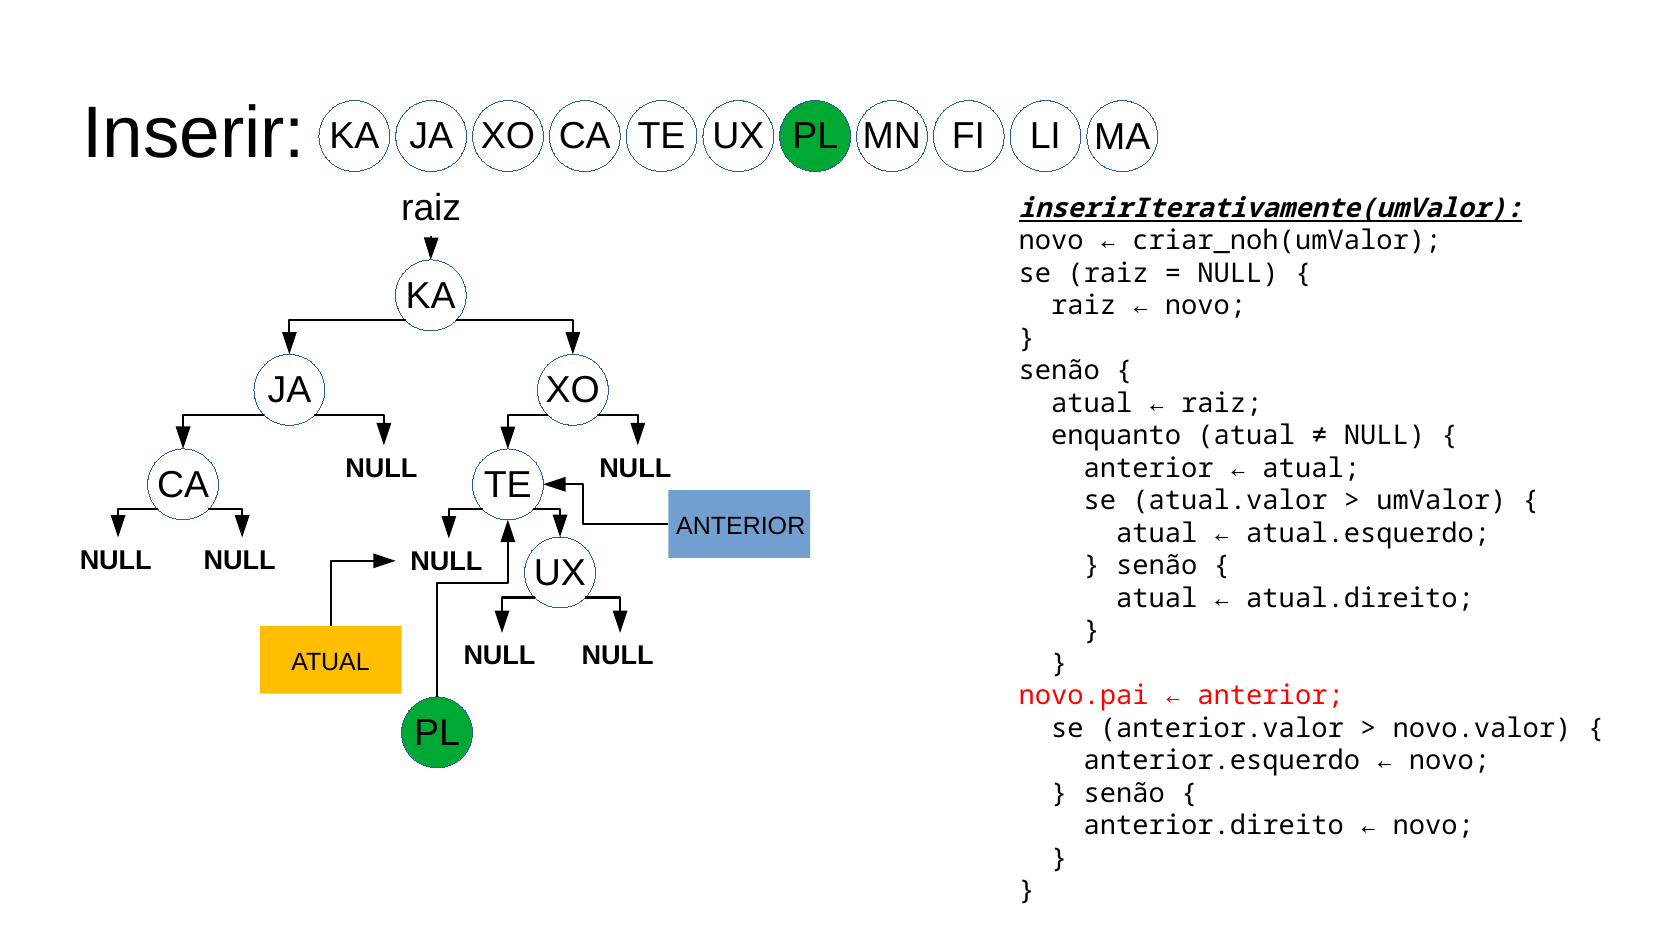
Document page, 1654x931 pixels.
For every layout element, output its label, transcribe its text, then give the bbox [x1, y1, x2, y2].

text_box NULL [64, 537, 172, 583]
text_box MA [1086, 100, 1158, 172]
text_box FI [933, 100, 1005, 172]
text_box [259, 625, 402, 694]
text_box TE [626, 100, 697, 172]
text_box PL [779, 100, 851, 172]
text_box [668, 548, 811, 558]
text_box JA [253, 354, 325, 426]
text_box [668, 490, 811, 504]
text_box PL [401, 696, 473, 768]
text_box ATUAL [276, 640, 390, 684]
text_box ANTERIOR [661, 504, 822, 548]
text_box NULL [188, 537, 296, 583]
text_box TE [472, 448, 544, 520]
text_box inserirIterativamente(umValor): novo ← criar_noh(umValor); se (raiz = NULL) { raiz ← novo; } senão { atual ← raiz; enquanto (atual ≠ NULL) { anterior ← atual; se (atual.valor > umValor) { atual ← atual.esquerdo; } senão { atual ← atual.direito; } } novo.pai ← anterior; se (anterior.valor > novo.valor) { anterior.esquerdo ← novo; } senão { anterior.direito ← novo; } } [1003, 182, 1654, 931]
text_box UX [524, 536, 596, 608]
text_box raiz [386, 179, 477, 237]
text_box CA [147, 448, 219, 520]
title Inserir: [82, 54, 1571, 211]
text_box CA [549, 100, 621, 172]
text_box NULL [584, 445, 691, 491]
text_box NULL [330, 445, 438, 491]
text_box NULL [395, 538, 502, 584]
text_box NULL [448, 632, 556, 678]
text_box JA [395, 100, 467, 172]
text_box XO [537, 354, 609, 426]
text_box UX [702, 100, 774, 172]
text_box XO [472, 100, 544, 172]
text_box [744, 118, 786, 212]
text_box KA [395, 259, 467, 331]
text_box LI [1010, 100, 1081, 172]
text_box KA [318, 100, 390, 172]
text_box NULL [566, 632, 674, 679]
text_box MN [856, 100, 928, 172]
